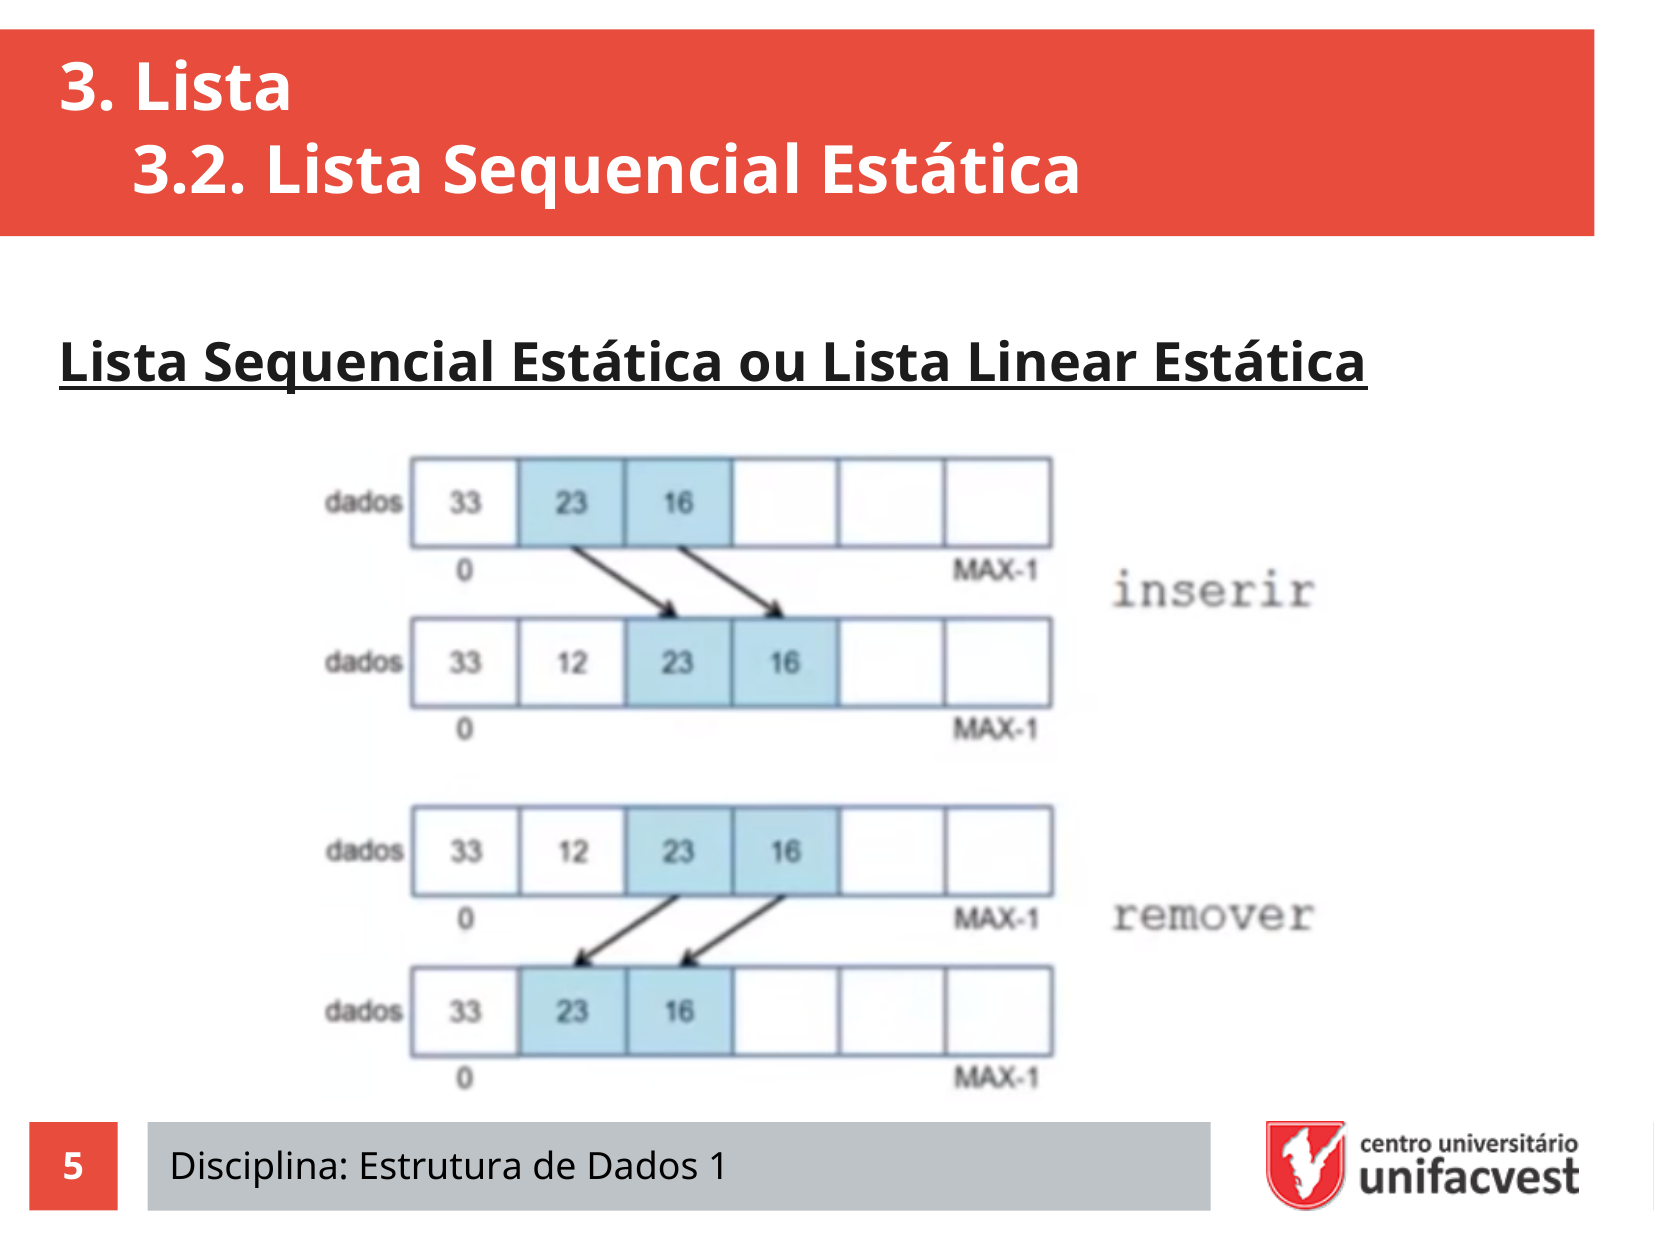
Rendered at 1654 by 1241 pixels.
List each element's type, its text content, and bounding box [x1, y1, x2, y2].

text_box Disciplina: Estrutura de Dados 1 [154, 1132, 1205, 1196]
picture [1266, 1121, 1579, 1211]
text_box [1238, 1120, 1654, 1212]
list Lista Sequencial Estática ou Lista Linear Estática [59, 324, 1566, 1093]
title 3. Lista 3.2. Lista Sequencial Estática [59, 59, 1595, 207]
picture [318, 448, 1328, 1101]
